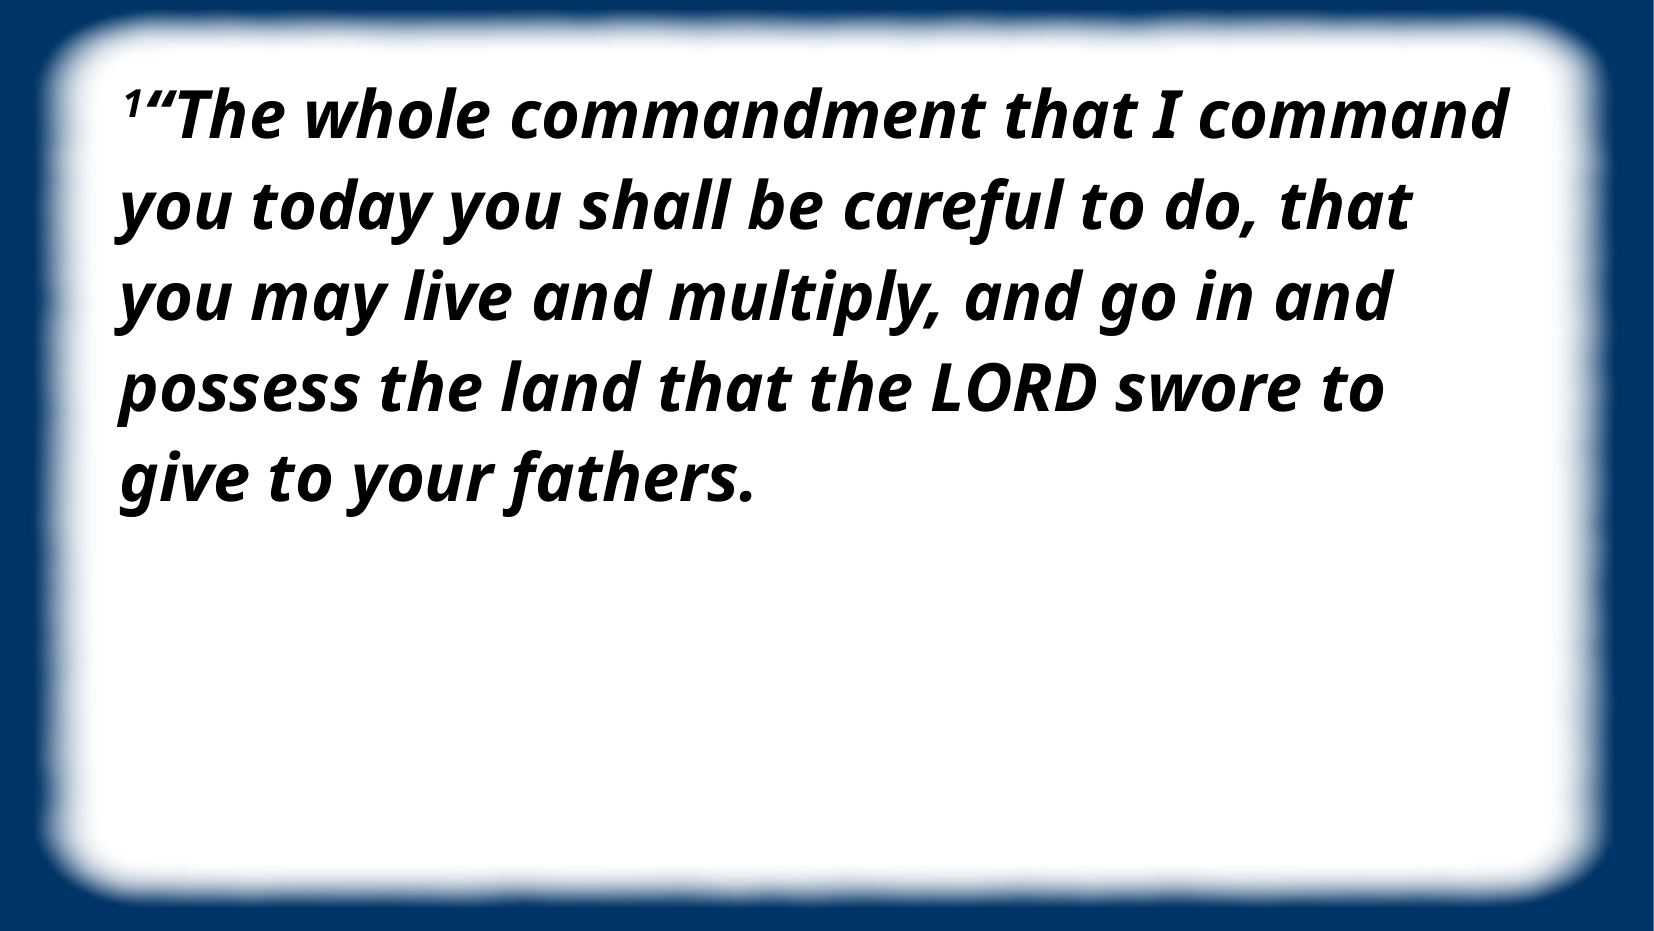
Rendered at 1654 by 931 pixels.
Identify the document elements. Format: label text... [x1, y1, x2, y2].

text_box 1“The whole commandment that I command you today you shall be careful to do, that you may live and multiply, and go in and possess the land that the LORD swore to give to your fathers. [105, 60, 1546, 519]
picture [0, 0, 1654, 931]
